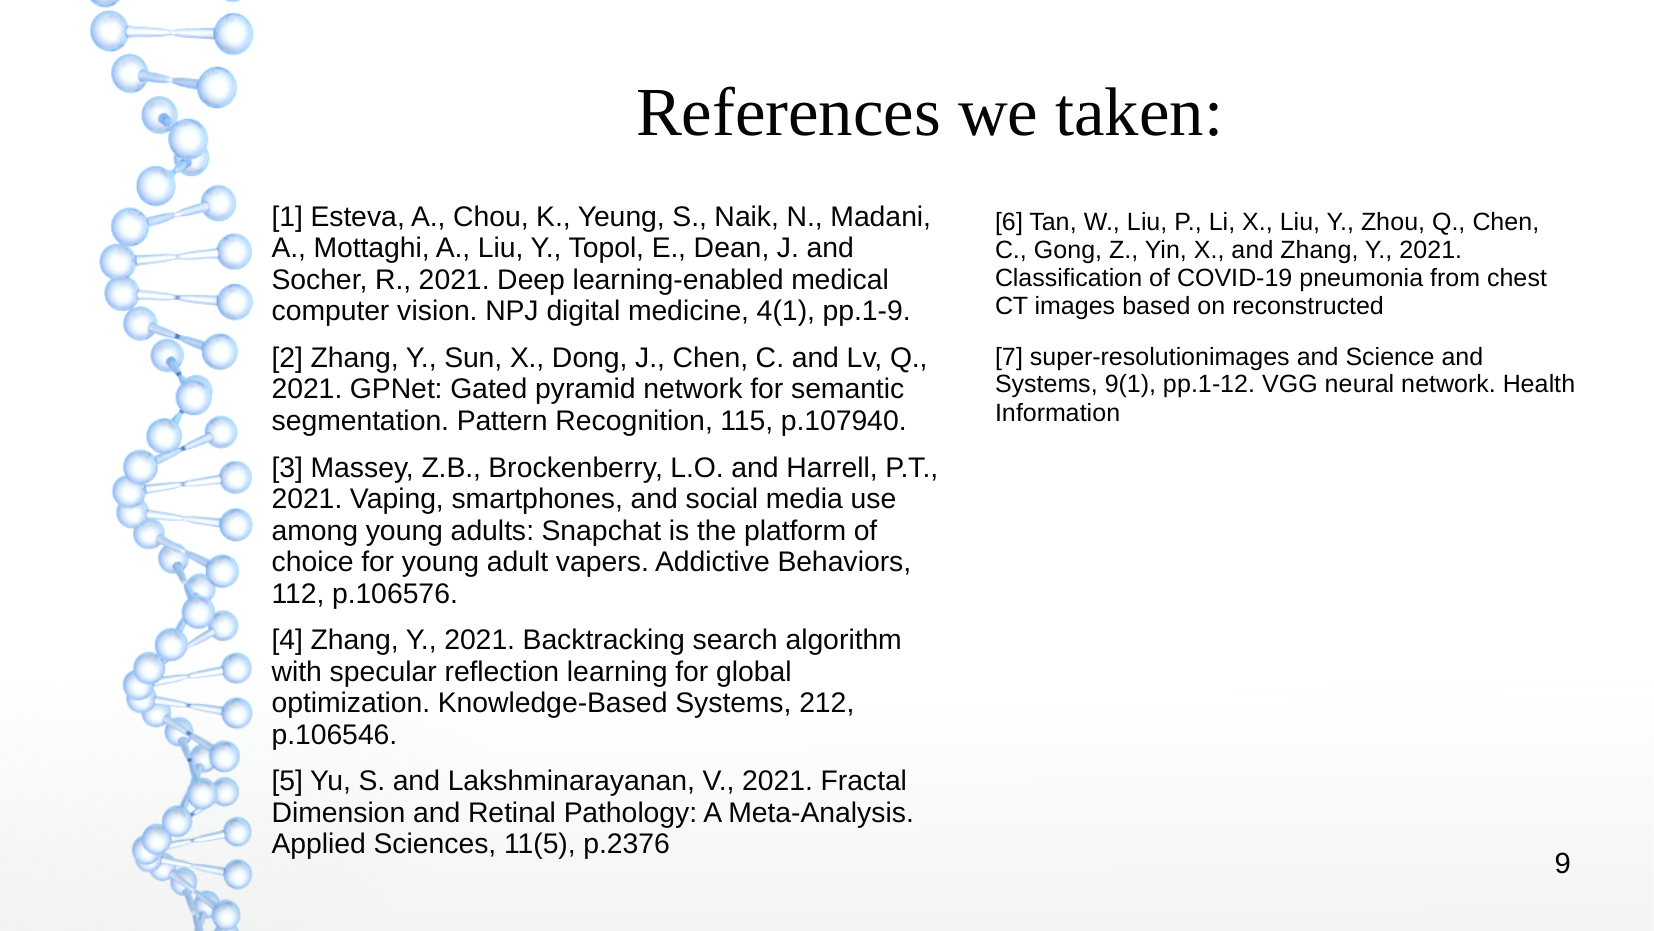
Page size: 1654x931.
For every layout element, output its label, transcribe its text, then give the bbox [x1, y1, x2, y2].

picture [0, 0, 1654, 931]
text_box [6] Tan, W., Liu, P., Li, X., Liu, Y., Zhou, Q., Chen, C., Gong, Z., Yin, X., and Zhang, Y., 2021. Classification of COVID-19 pneumonia from chest CT images based on reconstructed [7] super-resolutionimages and Science and Systems, 9(1), pp.1-12. VGG neural network. Health Information [980, 200, 1595, 931]
title References we taken: [265, 35, 1595, 189]
list [1] Esteva, A., Chou, K., Yeung, S., Naik, N., Madani, A., Mottaghi, A., Liu, Y., Topol, E., Dean, J. and Socher, R., 2021. Deep learning-enabled medical computer vision. NPJ digital medicine, 4(1), pp.1-9. [2] Zhang, Y., Sun, X., Dong, J., Chen, C. and Lv, Q., 2021. GPNet: Gated pyramid network for semantic segmentation. Pattern Recognition, 115, p.107940. [3] Massey, Z.B., Brockenberry, L.O. and Harrell, P.T., 2021. Vaping, smartphones, and social media use among young adults: Snapchat is the platform of choice for young adult vapers. Addictive Behaviors, 112, p.106576. [4] Zhang, Y., 2021. Backtracking search algorithm with specular reflection learning for global optimization. Knowledge-Based Systems, 212, p.106546. [5] Yu, S. and Lakshminarayanan, V., 2021. Fractal Dimension and Retinal Pathology: A Meta-Analysis. Applied Sciences, 11(5), p.2376 [271, 200, 957, 863]
